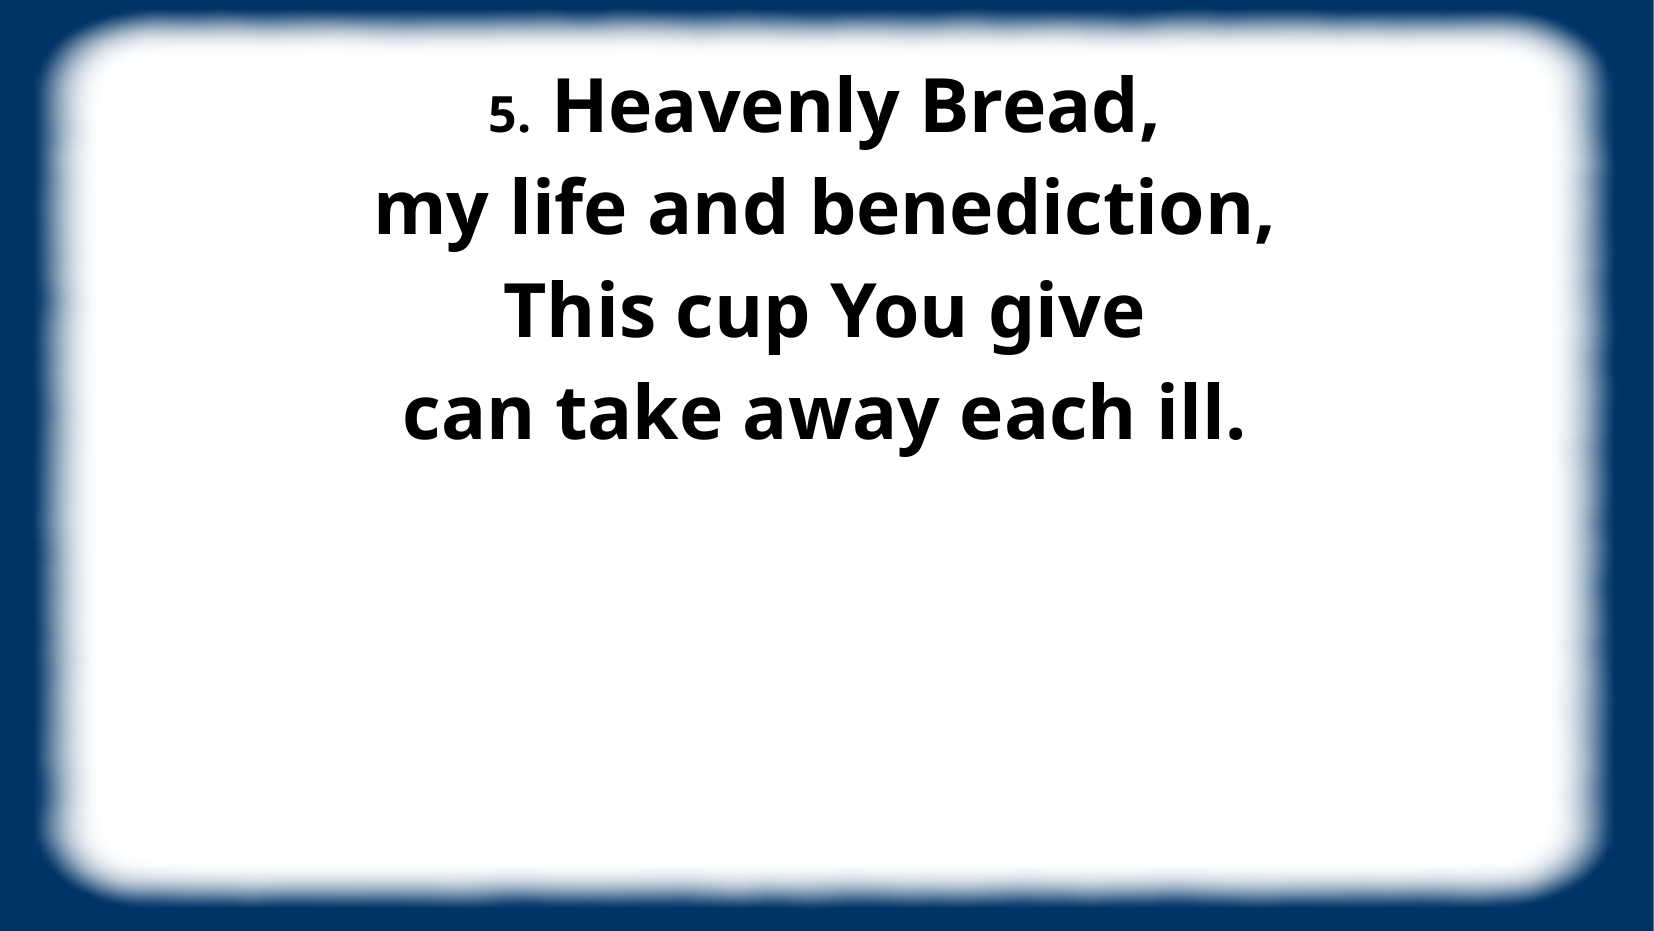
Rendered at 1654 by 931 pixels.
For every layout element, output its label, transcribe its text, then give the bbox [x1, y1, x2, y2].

text_box 5. Heavenly Bread, my life and benediction, This cup You give can take away each ill. [75, 45, 1576, 481]
picture [0, 0, 1654, 931]
